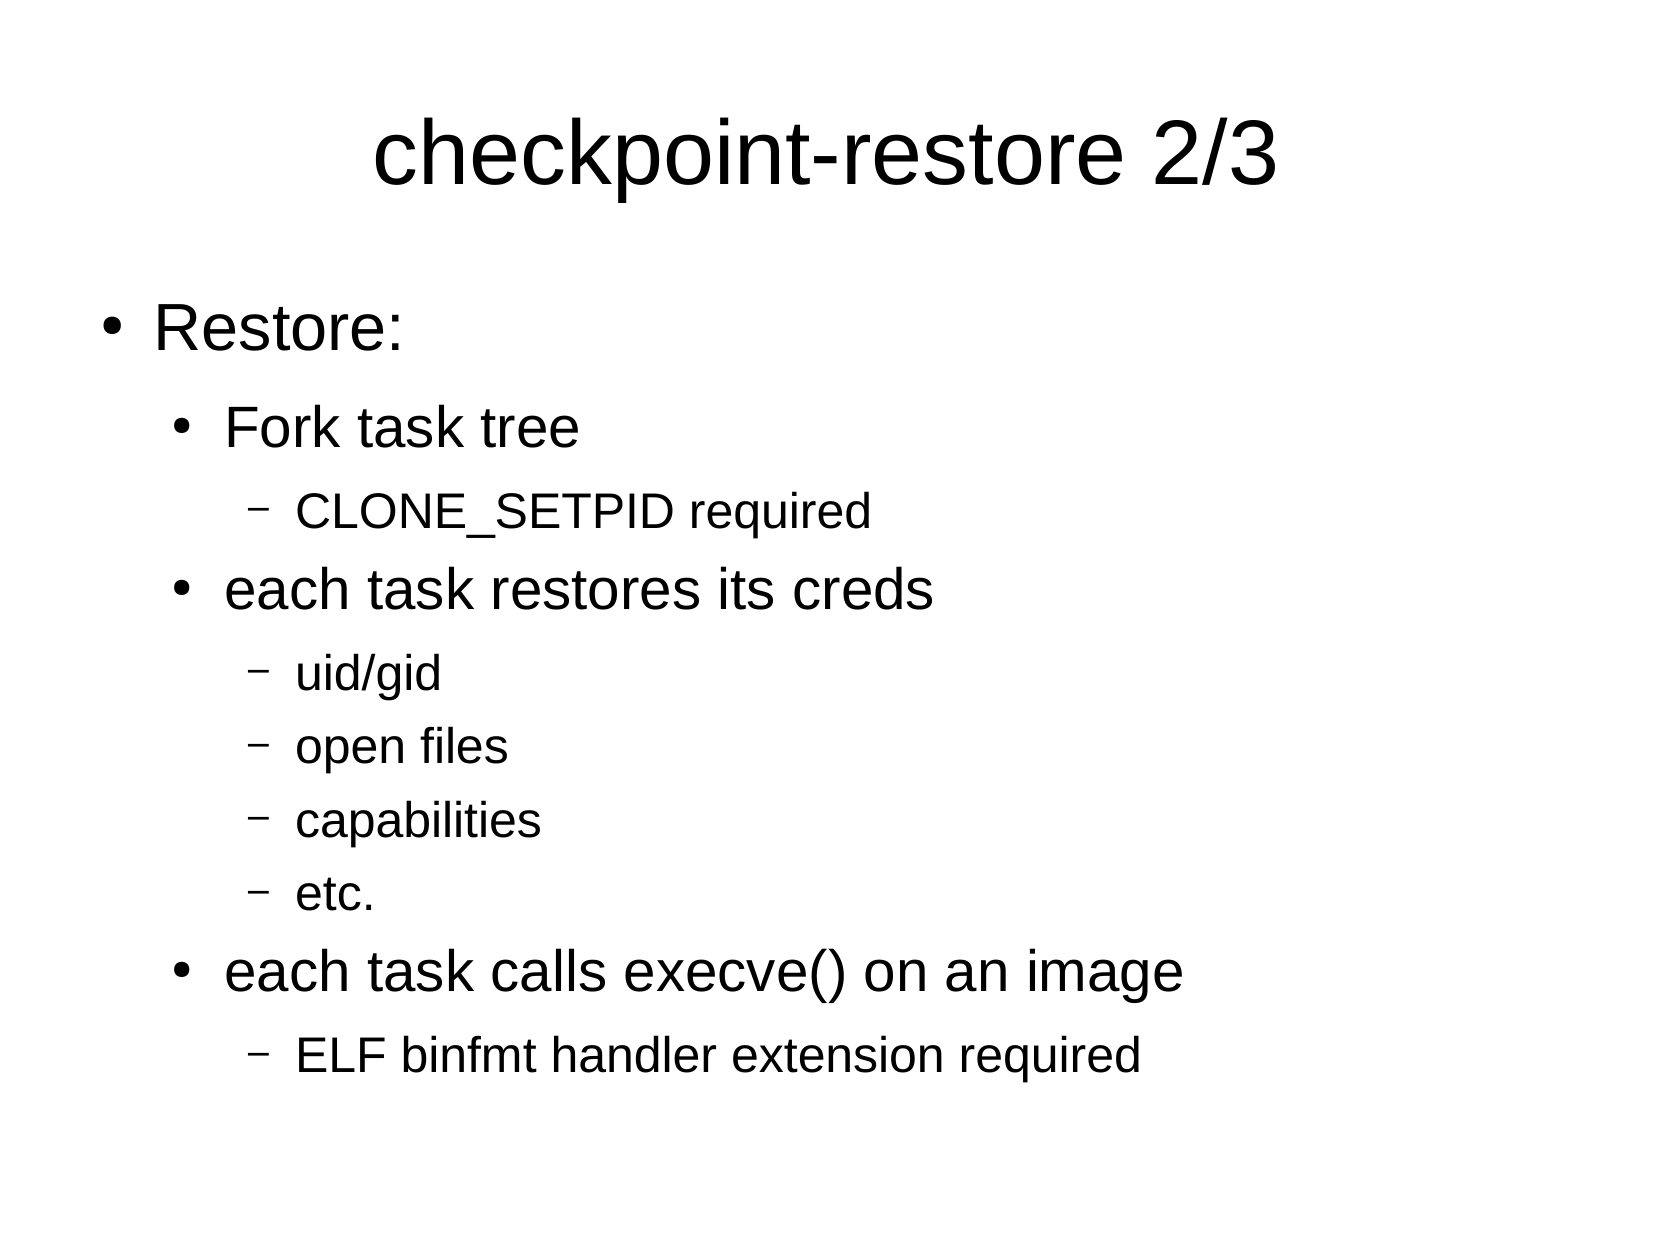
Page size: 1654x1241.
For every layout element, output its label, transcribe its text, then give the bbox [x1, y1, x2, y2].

list Restore: Fork task tree CLONE_SETPID required each task restores its creds uid/gid open files capabilities etc. each task calls execve() on an image ELF binfmt handler extension required [82, 290, 1571, 1109]
title checkpoint-restore 2/3 [82, 49, 1571, 257]
